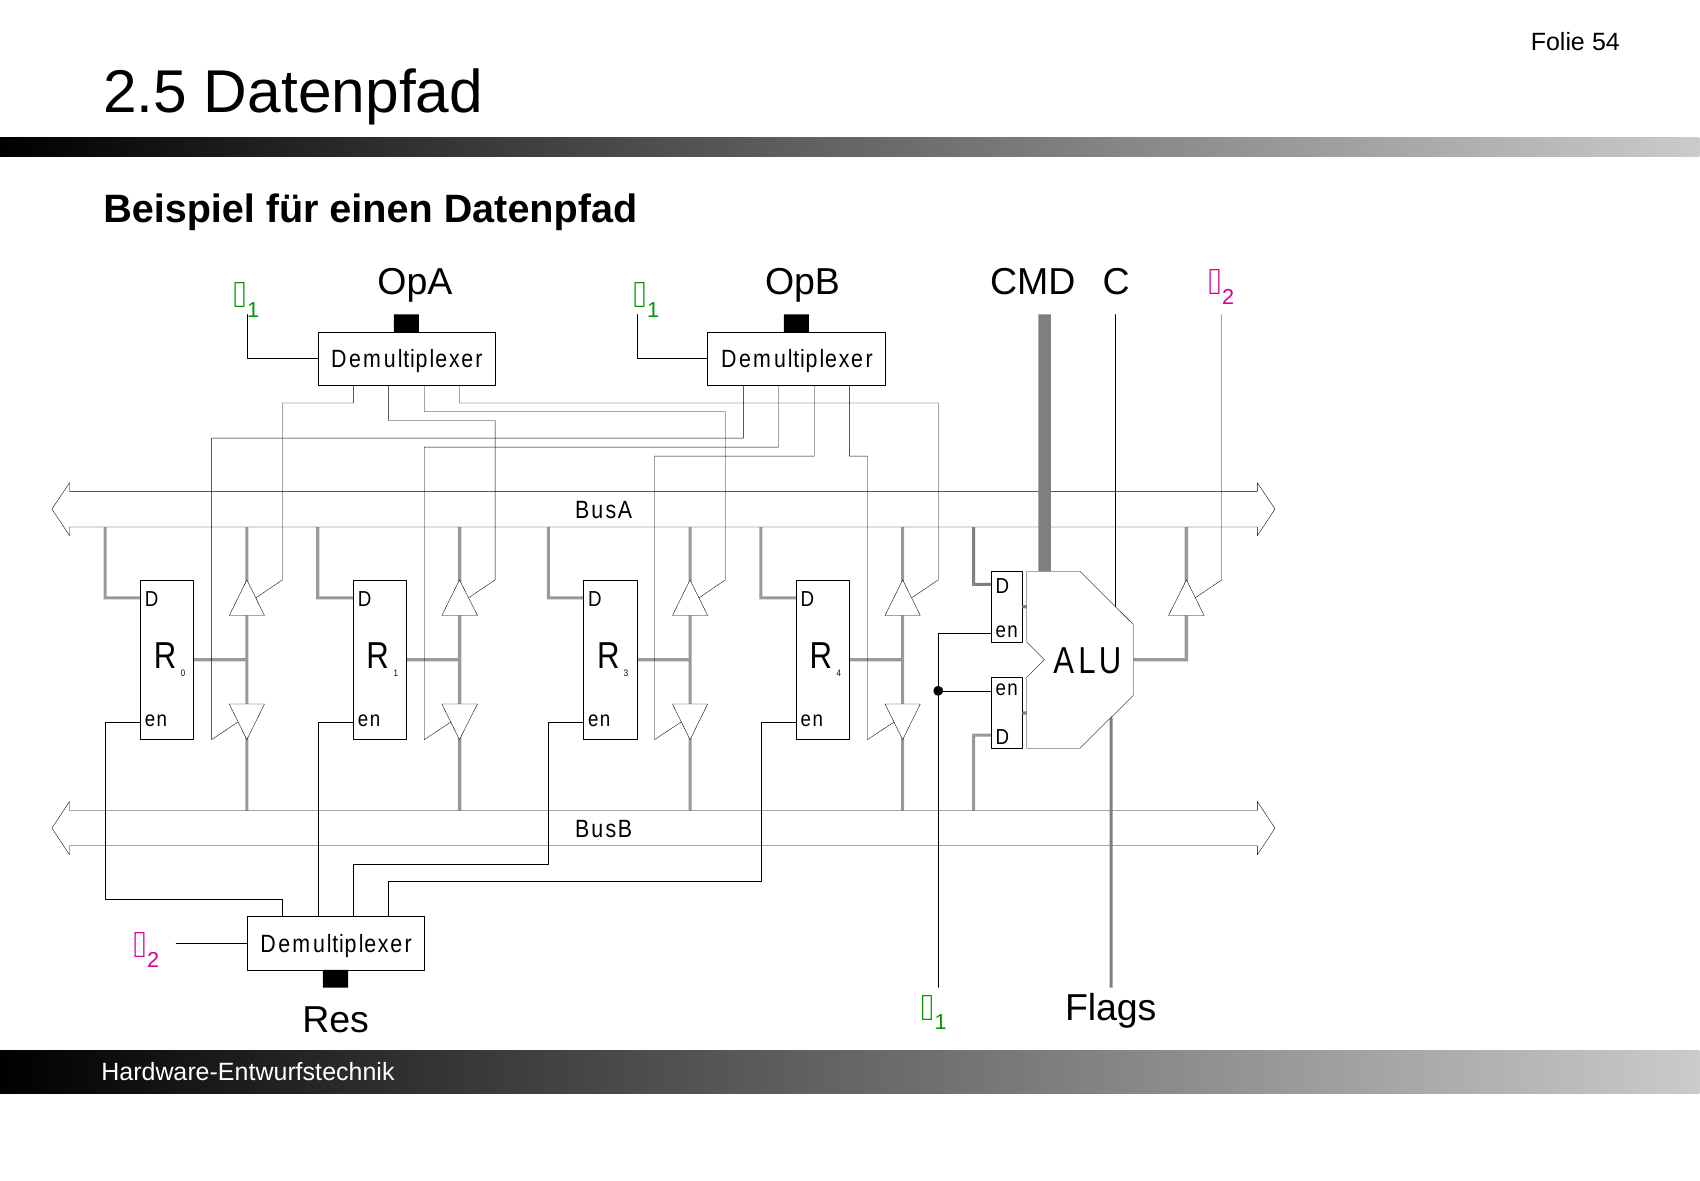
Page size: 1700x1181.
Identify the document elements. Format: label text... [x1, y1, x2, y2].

chart [50, 312, 1277, 990]
text_box OpA [362, 249, 468, 311]
title 2.5 Datenpfad [87, 36, 1421, 142]
text_box CMD [975, 249, 1087, 311]
text_box Flags [1050, 990, 1172, 1036]
text_box 1 [906, 990, 962, 1042]
text_box C [1087, 249, 1145, 311]
text_box OpB [750, 249, 855, 311]
text_box 1 [618, 262, 674, 312]
text_box 2 [1193, 249, 1249, 312]
text_box 1 [218, 262, 274, 312]
list Beispiel für einen Datenpfad [87, 174, 1613, 248]
text_box Res [287, 990, 385, 1048]
